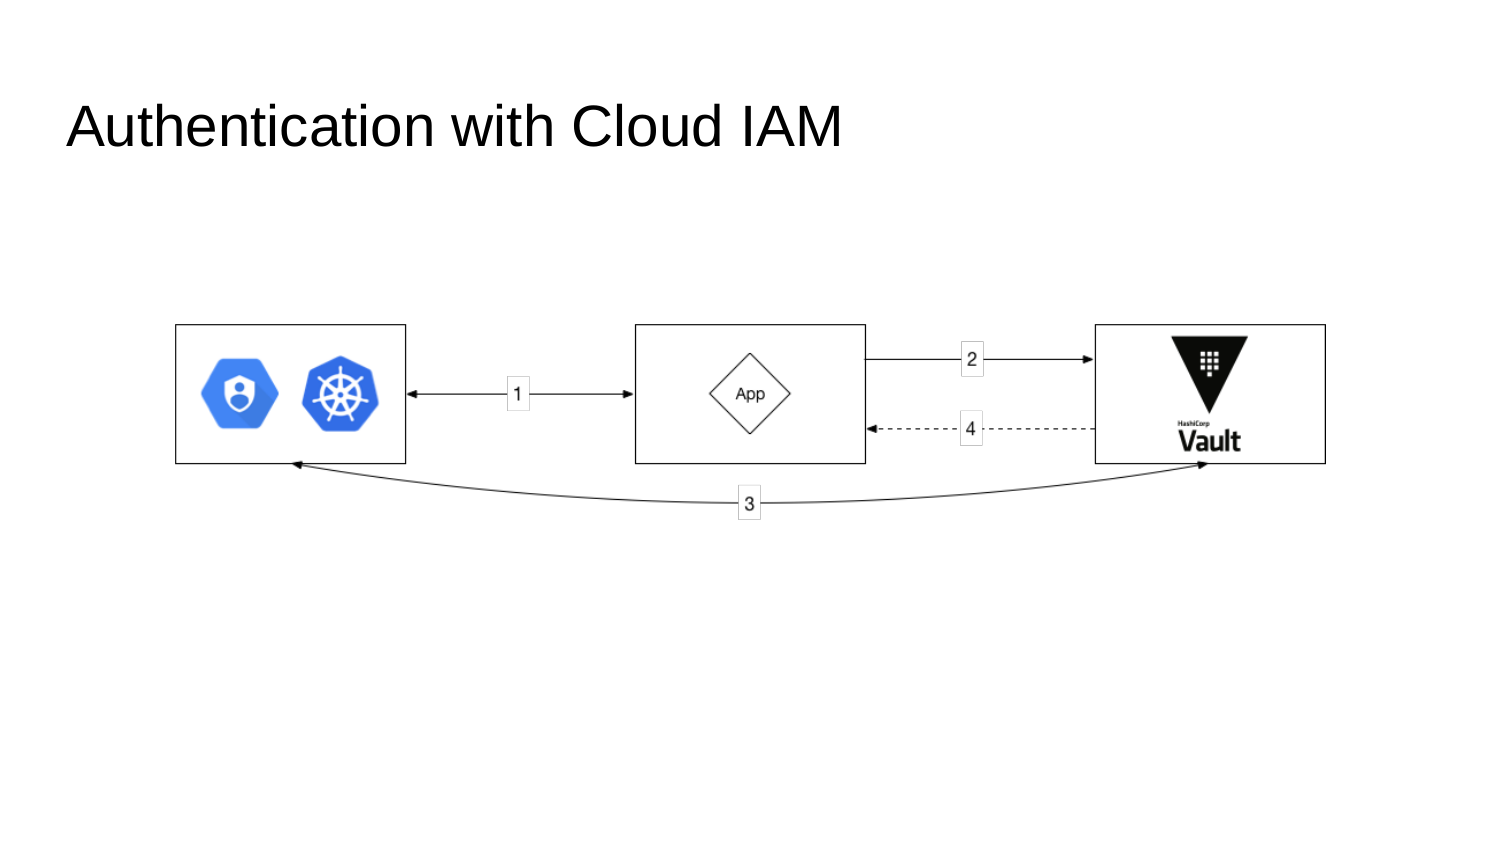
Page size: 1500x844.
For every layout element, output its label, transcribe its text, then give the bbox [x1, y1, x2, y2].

picture [174, 323, 1326, 521]
title Authentication with Cloud IAM [51, 72, 1449, 167]
